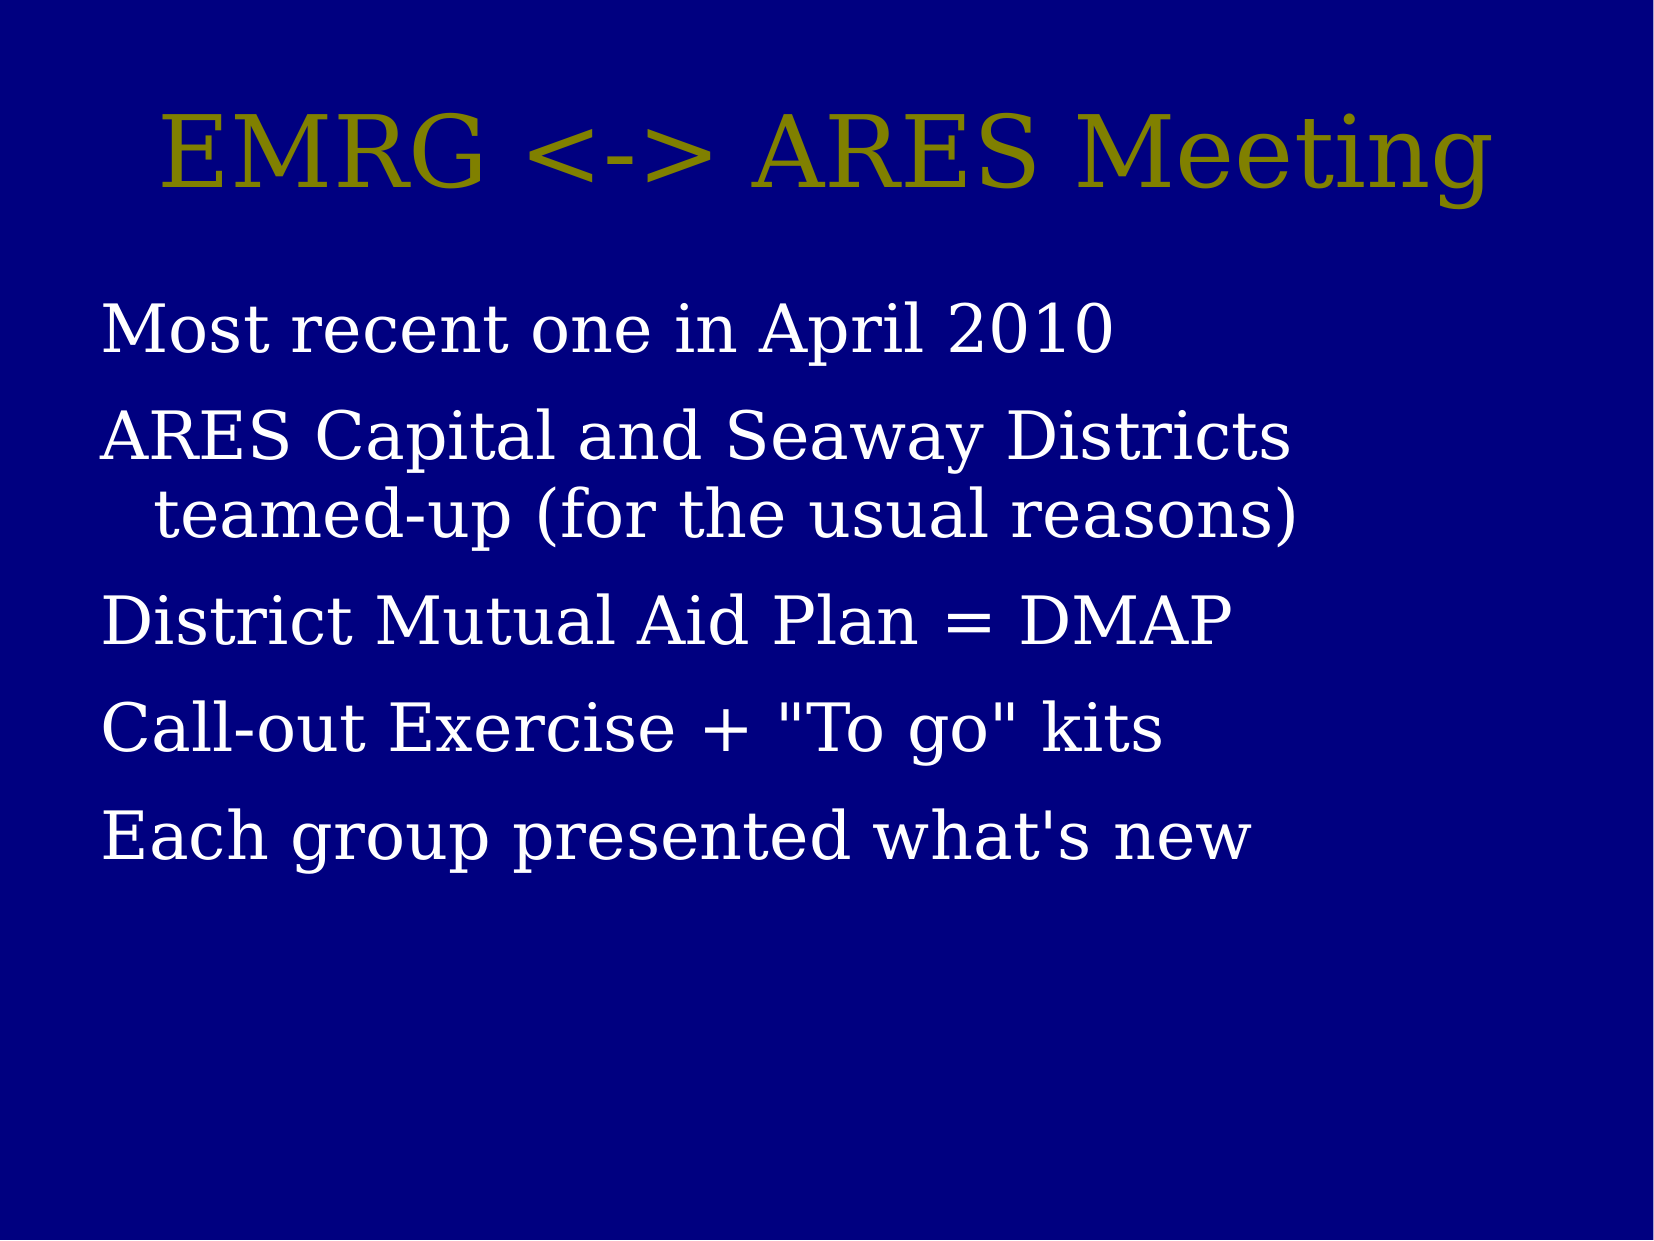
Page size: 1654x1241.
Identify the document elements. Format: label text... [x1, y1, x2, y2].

title EMRG <-> ARES Meeting [82, 49, 1571, 257]
list Most recent one in April 2010 ARES Capital and Seaway Districts teamed-up (for the usual reasons) District Mutual Aid Plan = DMAP Call-out Exercise + "To go" kits Each group presented what's new [82, 290, 1571, 1094]
